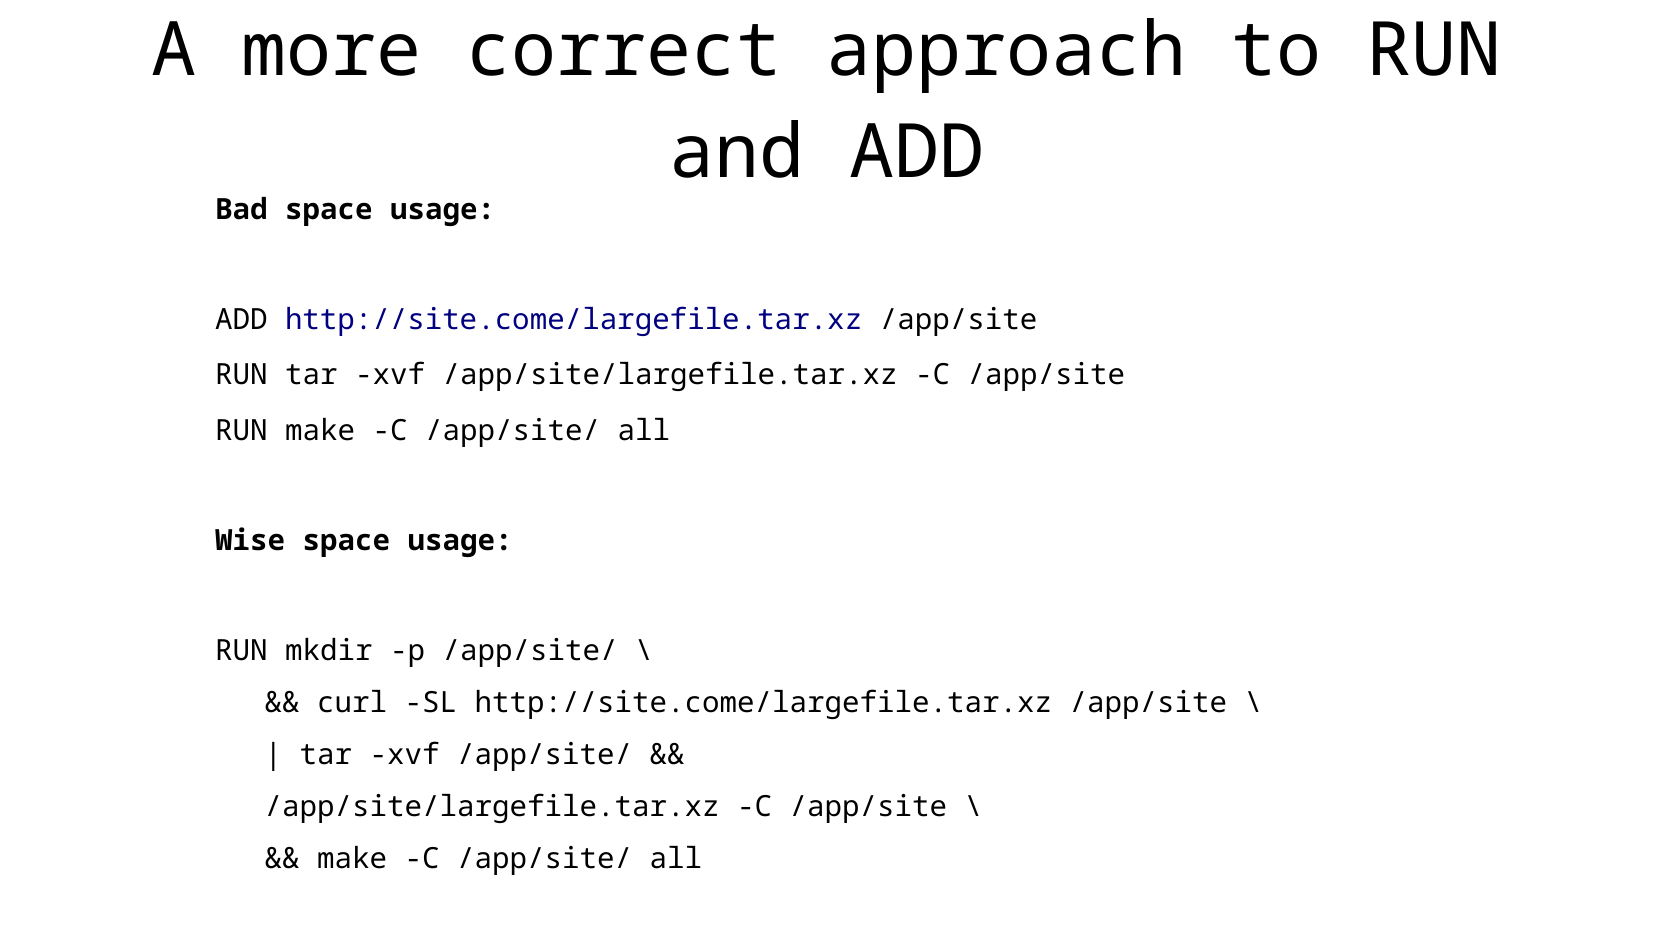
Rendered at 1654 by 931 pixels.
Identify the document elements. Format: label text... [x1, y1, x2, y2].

title A more correct approach to RUN and ADD [82, 19, 1571, 175]
list Bad space usage: ADD http://site.come/largefile.tar.xz /app/site RUN tar -xvf /app/site/largefile.tar.xz -C /app/site RUN make -C /app/site/ all Wise space usage: RUN mkdir -p /app/site/ \ && curl -SL http://site.come/largefile.tar.xz /app/site \ | tar -xvf /app/site/ && /app/site/largefile.tar.xz -C /app/site \ && make -C /app/site/ all [165, 188, 1536, 886]
